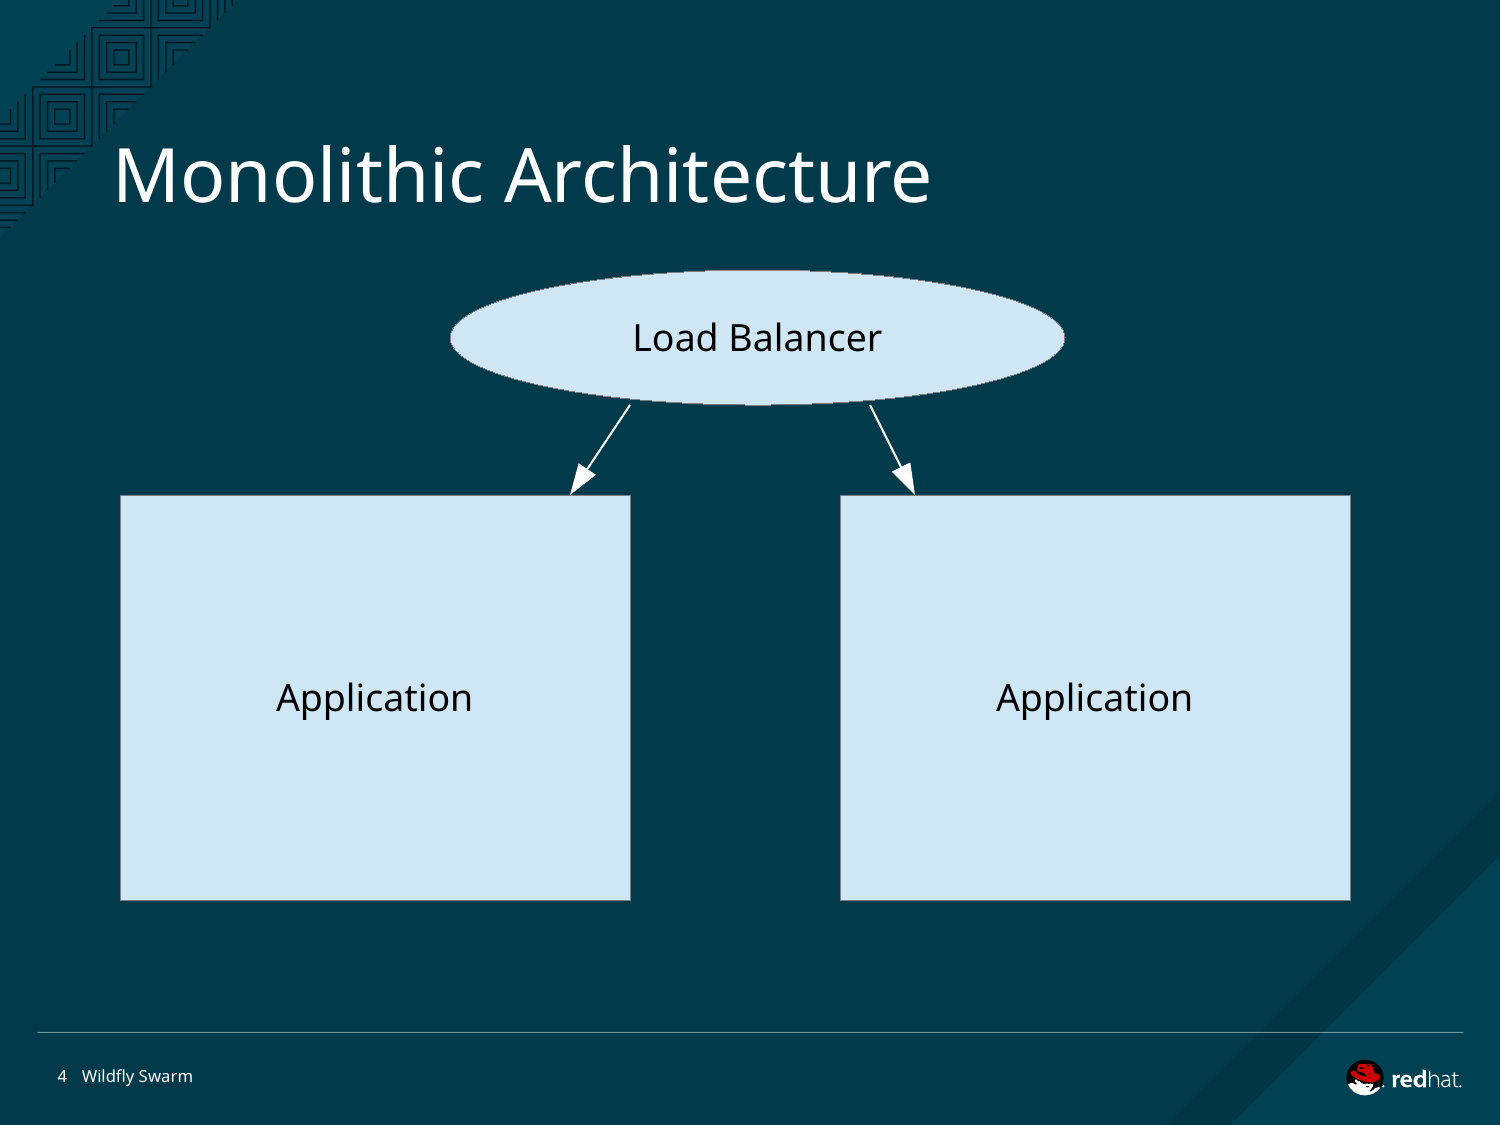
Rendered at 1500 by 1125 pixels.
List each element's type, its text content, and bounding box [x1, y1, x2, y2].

text_box Application [840, 495, 1351, 901]
text_box Load Balancer [450, 270, 1066, 406]
text_box Application [120, 495, 631, 901]
title Monolithic Architecture [112, 0, 1388, 225]
